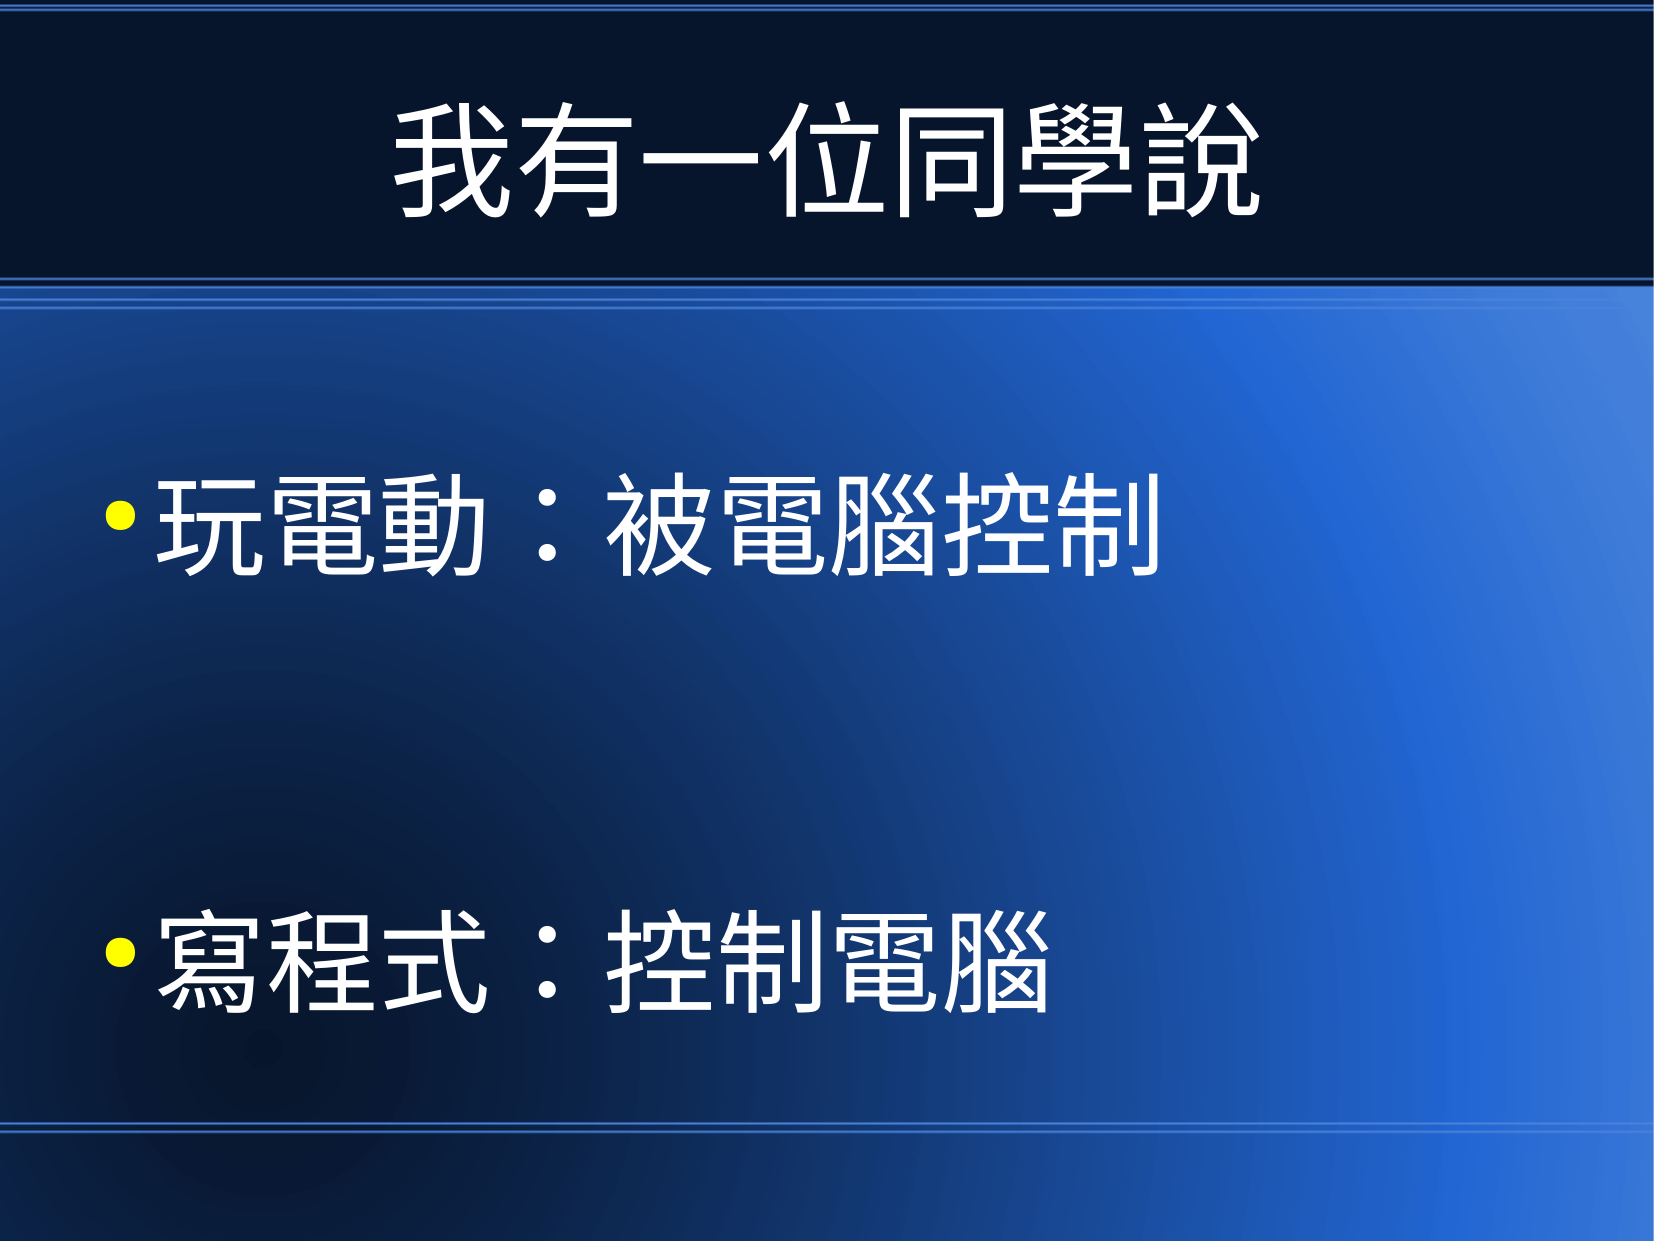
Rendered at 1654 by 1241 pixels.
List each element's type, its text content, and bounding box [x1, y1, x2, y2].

list 玩電動：被電腦控制 寫程式：控制電腦 [82, 355, 1571, 1241]
picture [0, 0, 1654, 1241]
title 我有一位同學說 [82, 49, 1571, 257]
